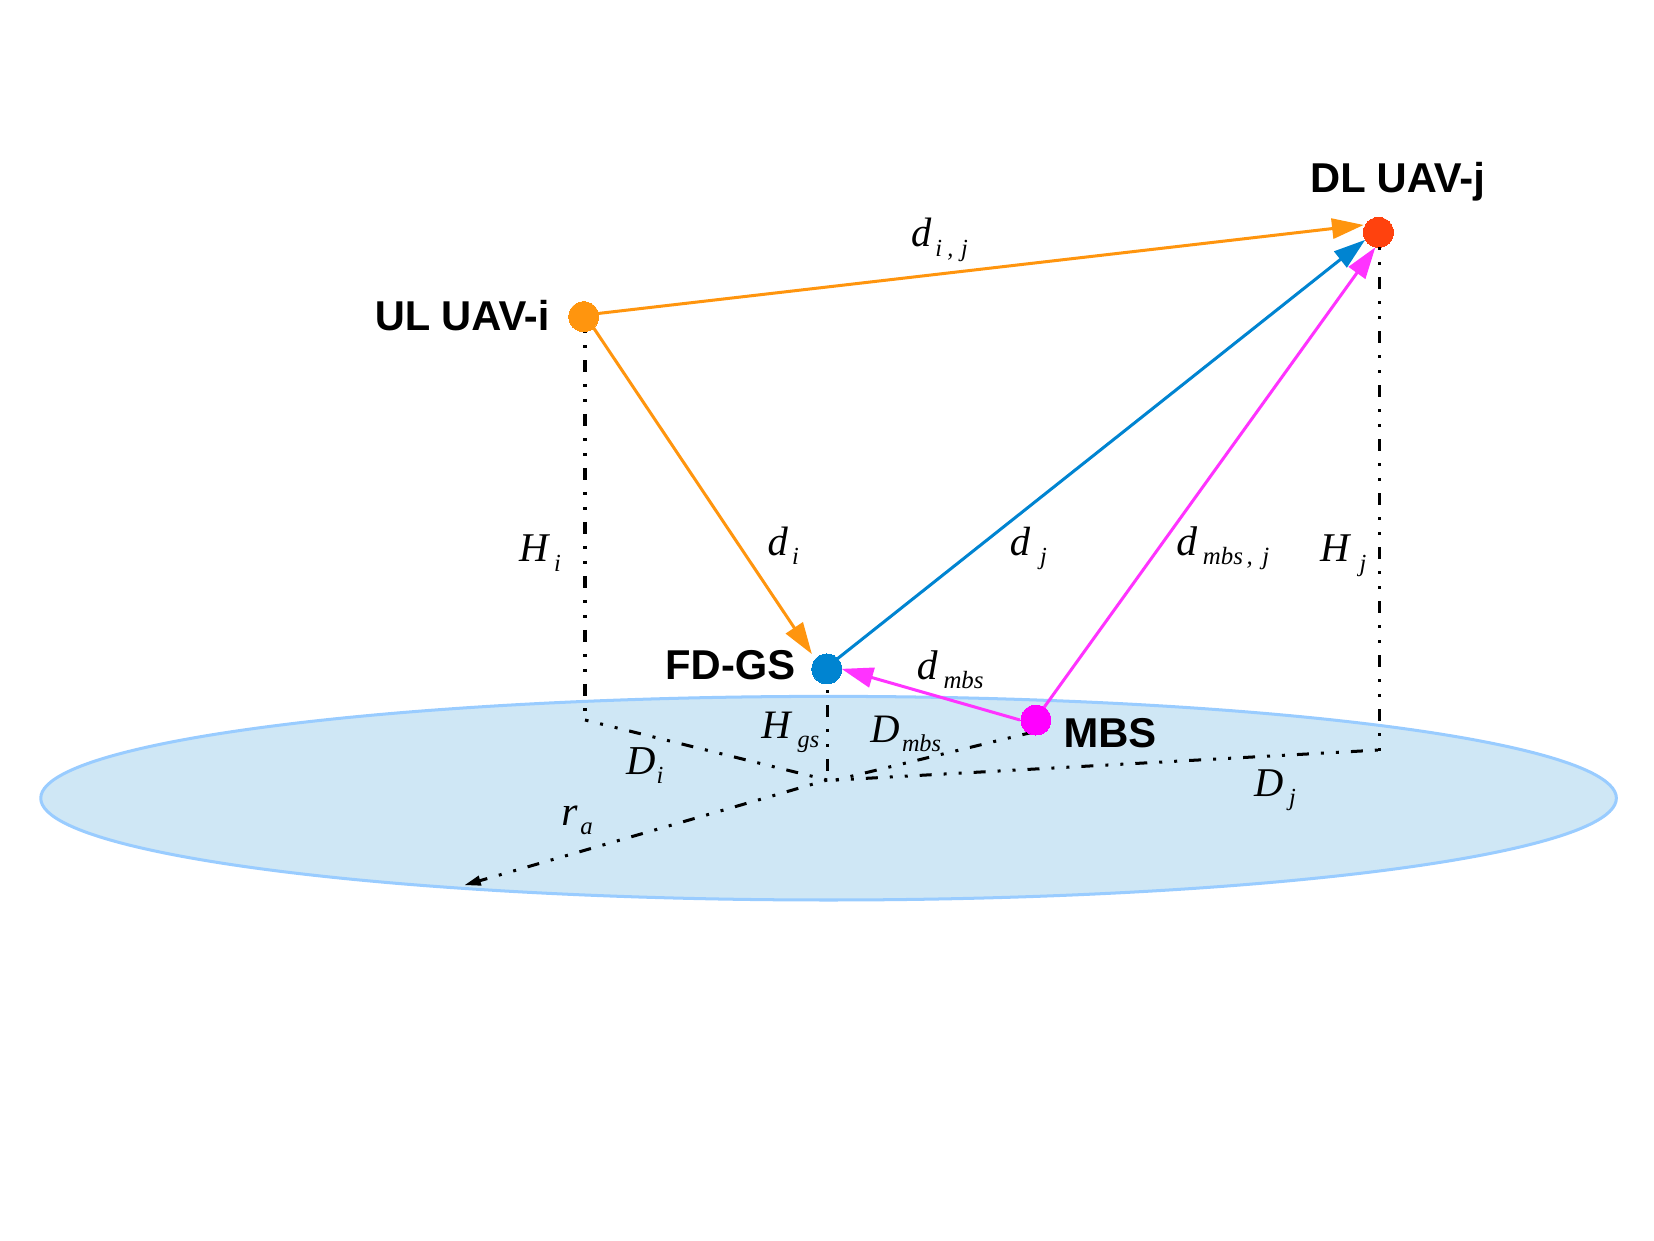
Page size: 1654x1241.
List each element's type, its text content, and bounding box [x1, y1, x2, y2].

chart [1245, 759, 1304, 811]
text_box [811, 653, 842, 684]
text_box MBS [1048, 702, 1180, 766]
chart [760, 518, 806, 571]
chart [909, 641, 990, 695]
chart [1168, 517, 1276, 571]
text_box [568, 301, 599, 332]
chart [553, 787, 601, 841]
chart [903, 210, 976, 262]
chart [909, 691, 923, 695]
text_box [40, 696, 1617, 901]
chart [1002, 518, 1054, 571]
chart [752, 702, 826, 755]
text_box [1363, 217, 1394, 248]
text_box DL UAV-j [1295, 147, 1501, 211]
chart [510, 525, 568, 577]
text_box FD-GS [650, 634, 811, 697]
chart [861, 705, 947, 758]
chart [616, 737, 671, 791]
text_box UL UAV-i [360, 285, 565, 348]
chart [1310, 525, 1374, 577]
